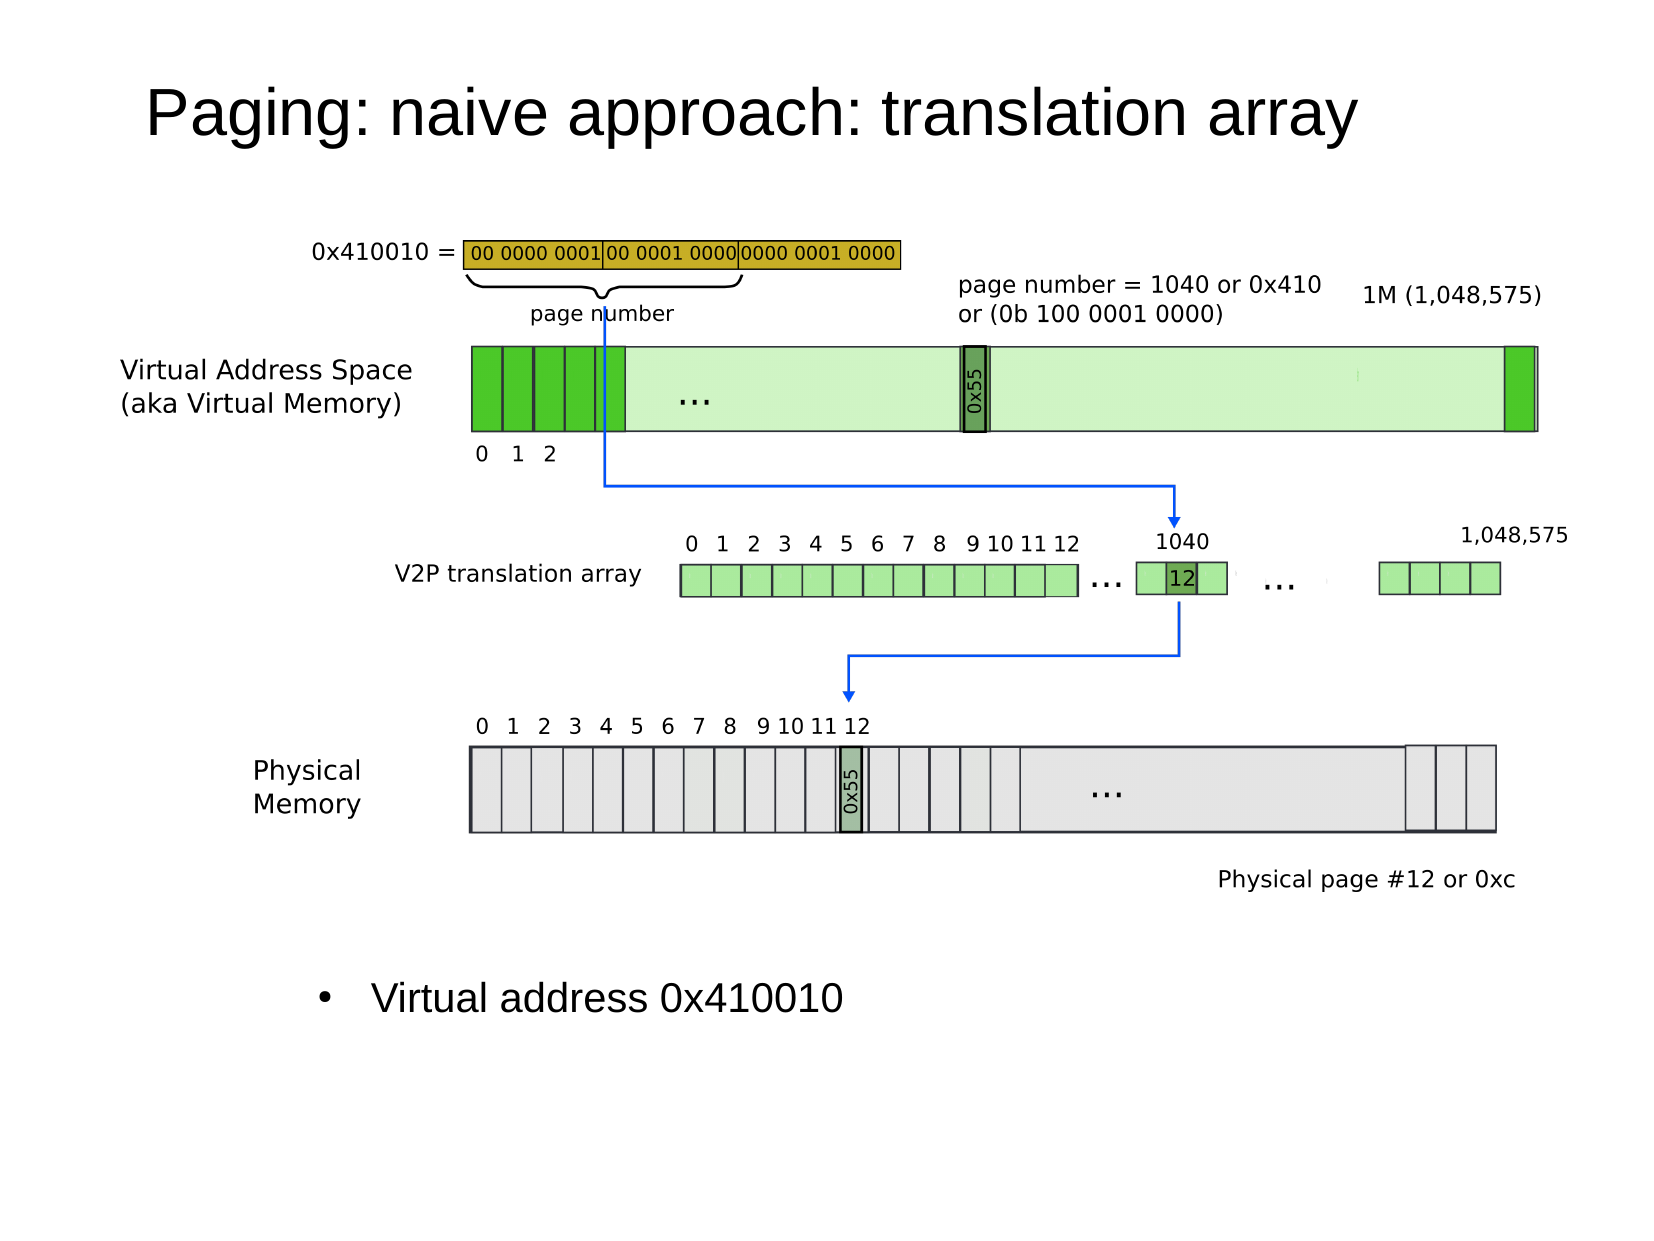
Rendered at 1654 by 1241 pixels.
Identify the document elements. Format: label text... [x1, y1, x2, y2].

picture [120, 240, 1567, 892]
list Paging: naive approach: translation array [82, 75, 1576, 151]
list Virtual address 0x410010 [300, 975, 1576, 1201]
